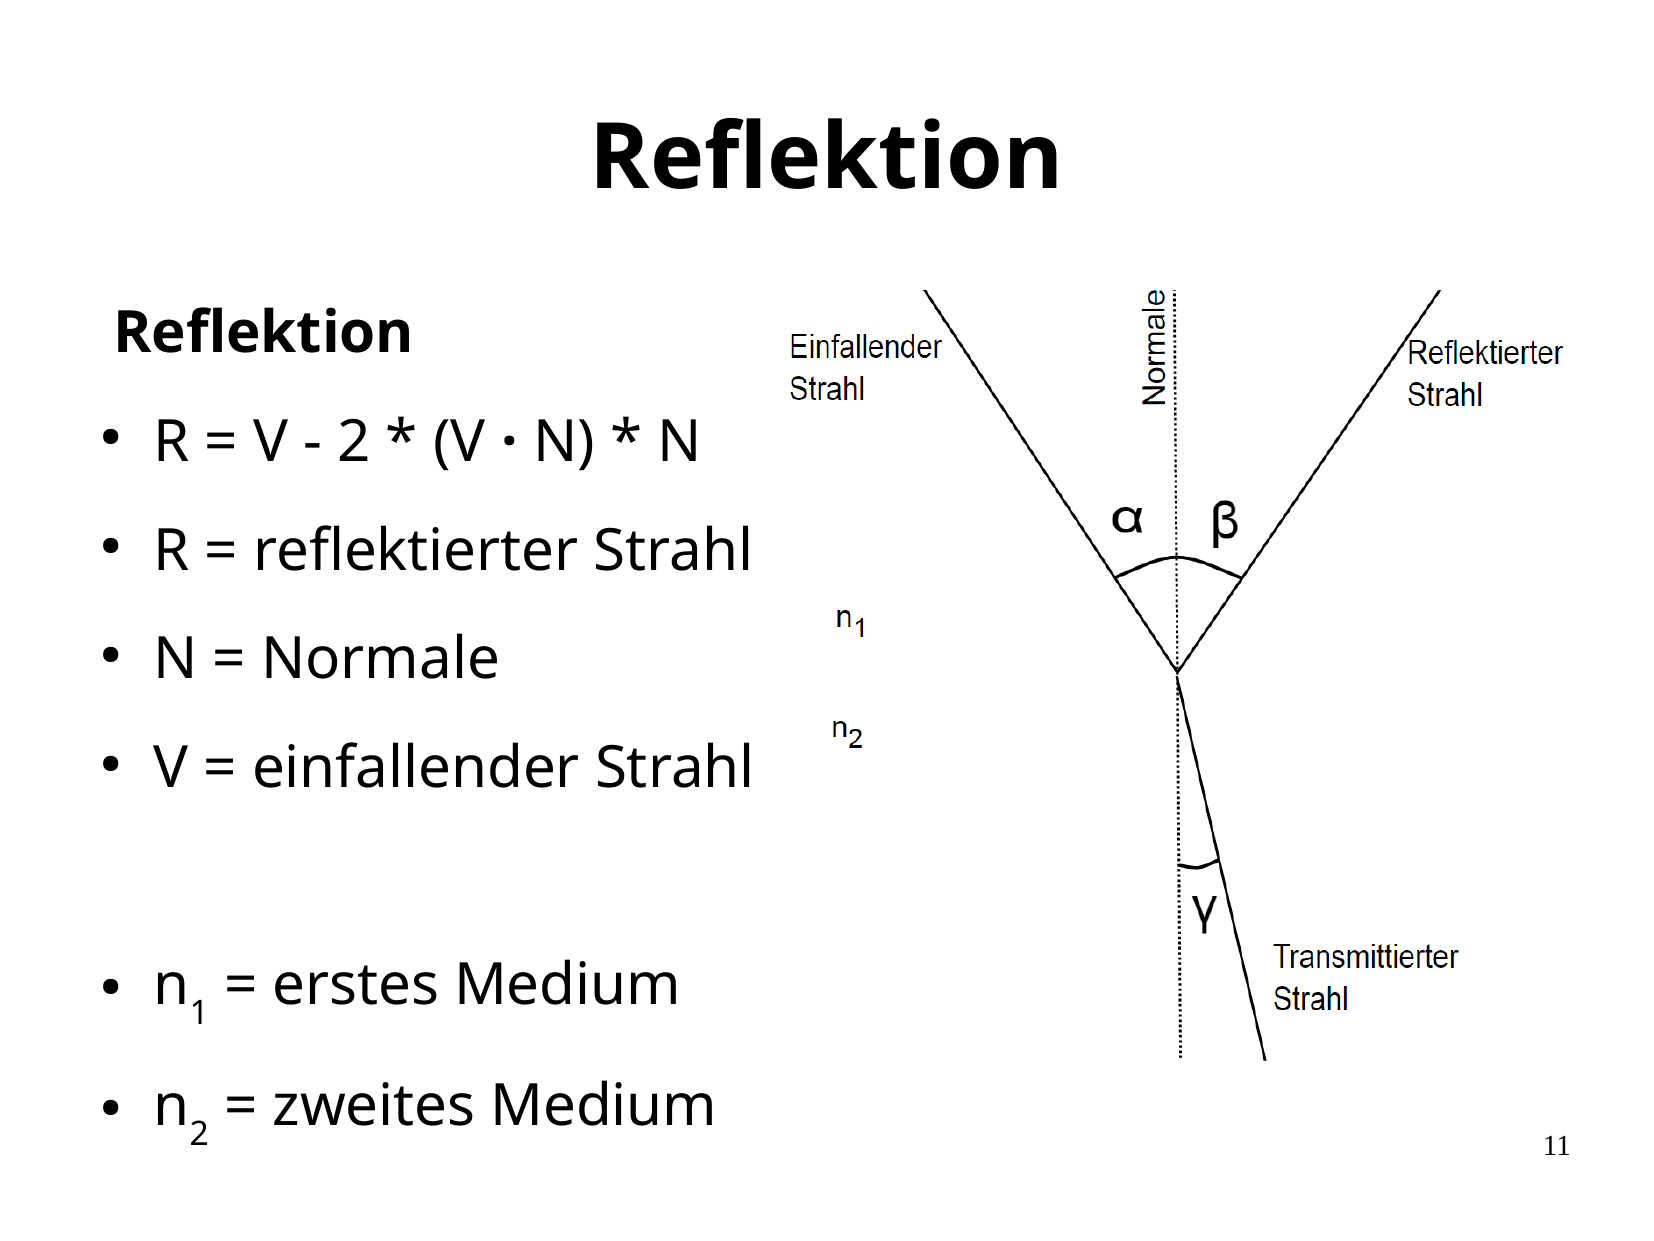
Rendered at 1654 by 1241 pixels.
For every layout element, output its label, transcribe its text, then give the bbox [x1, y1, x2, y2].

picture [796, 290, 1582, 1123]
list Reflektion R = V - 2 * (V · N) * N R = reflektierter Strahl N = Normale V = einfallender Strahl n1 = erstes Medium n2 = zweites Medium [82, 290, 796, 1215]
title Reflektion [82, 49, 1571, 257]
